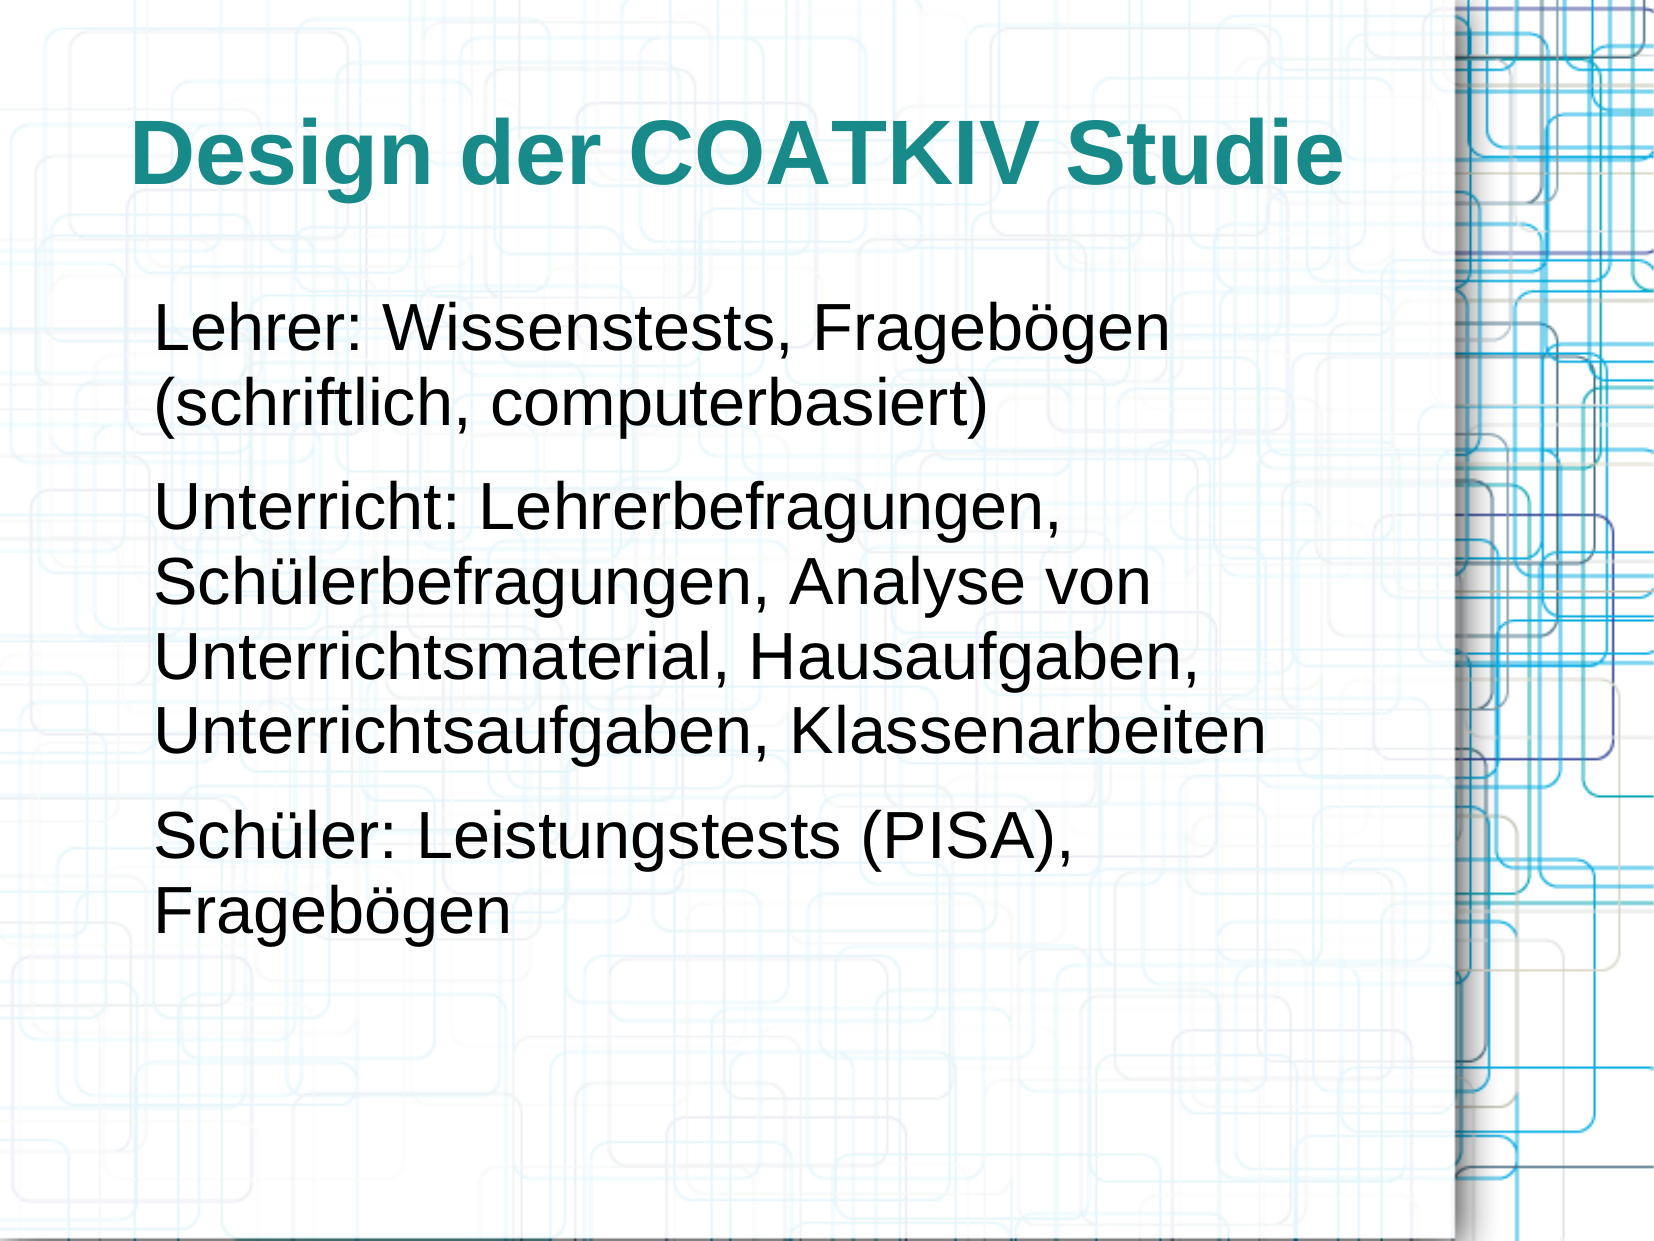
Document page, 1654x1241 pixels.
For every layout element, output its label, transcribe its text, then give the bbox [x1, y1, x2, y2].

title Design der COATKIV Studie [59, 49, 1418, 257]
picture [0, 0, 1654, 1241]
list Lehrer: Wissenstests, Fragebögen (schriftlich, computerbasiert) Unterricht: Lehrerbefragungen, Schülerbefragungen, Analyse von Unterrichtsmaterial, Hausaufgaben, Unterrichtsaufgaben, Klassenarbeiten Schüler: Leistungstests (PISA), Fragebögen [82, 290, 1418, 1109]
